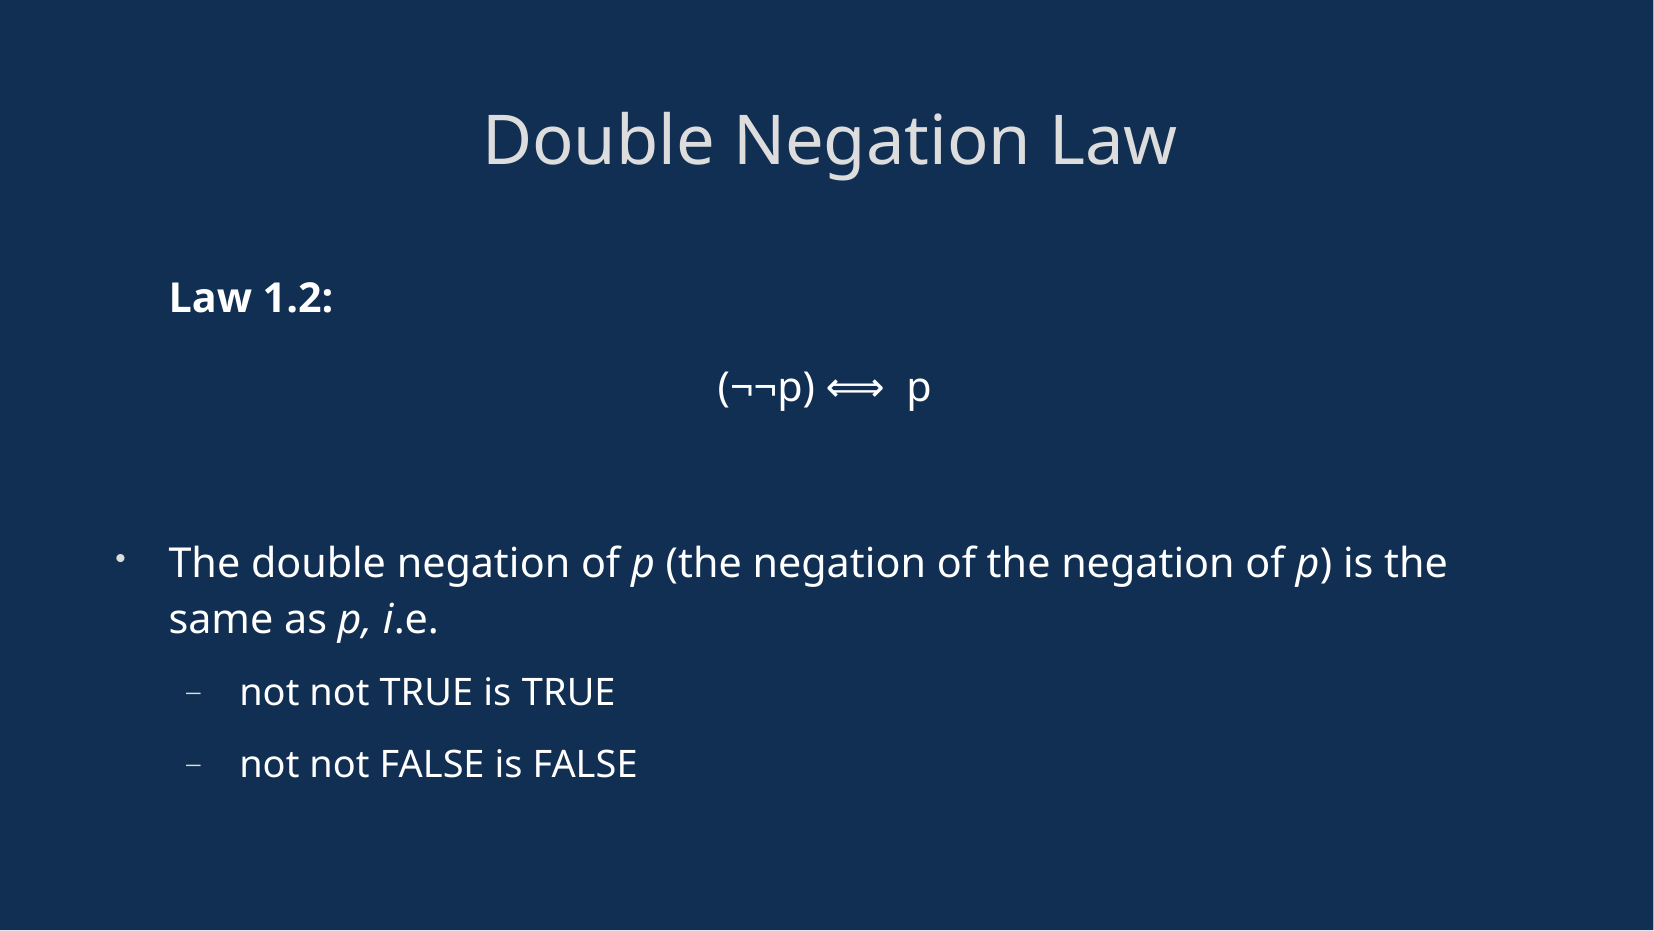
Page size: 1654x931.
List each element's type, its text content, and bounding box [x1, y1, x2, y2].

title Double Negation Law [97, 96, 1563, 180]
list Law 1.2: (¬¬p) ⟺ p The double negation of p (the negation of the negation of p) is the same as p, i.e. not not TRUE is TRUE not not FALSE is FALSE [97, 268, 1563, 806]
